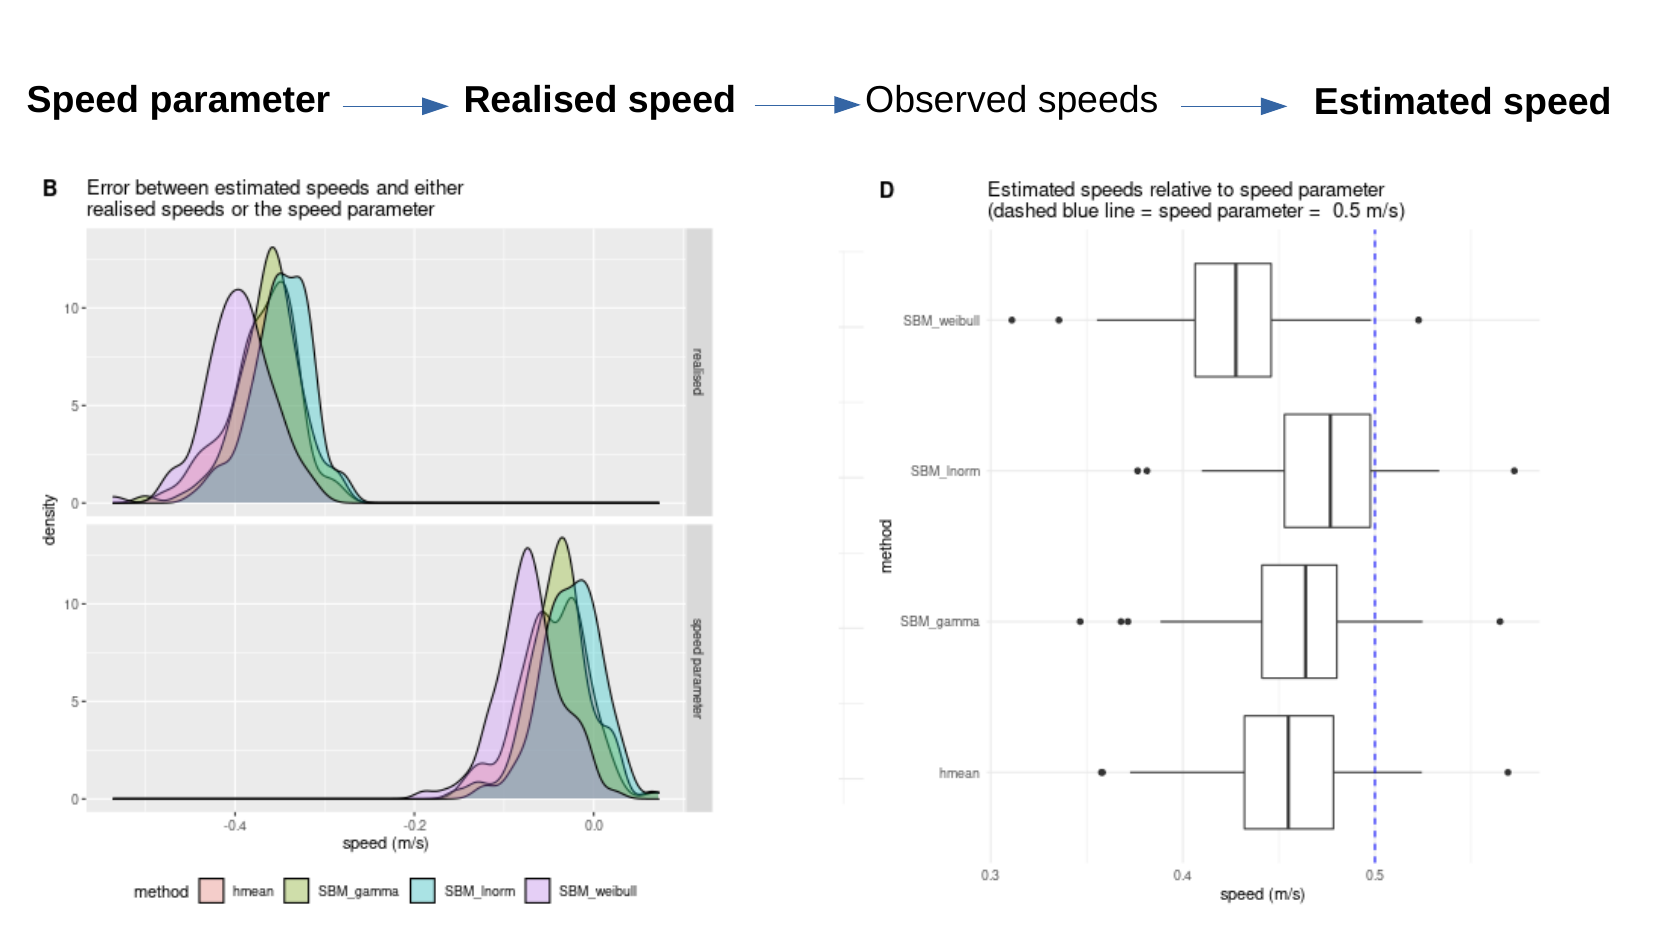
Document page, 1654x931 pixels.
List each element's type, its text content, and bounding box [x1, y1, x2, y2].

text_box Estimated speed [1299, 73, 1630, 172]
picture [35, 177, 721, 918]
picture [838, 169, 1548, 912]
text_box Observed speeds [850, 70, 1193, 170]
text_box Realised speed [448, 70, 768, 170]
text_box Speed parameter [11, 70, 355, 170]
